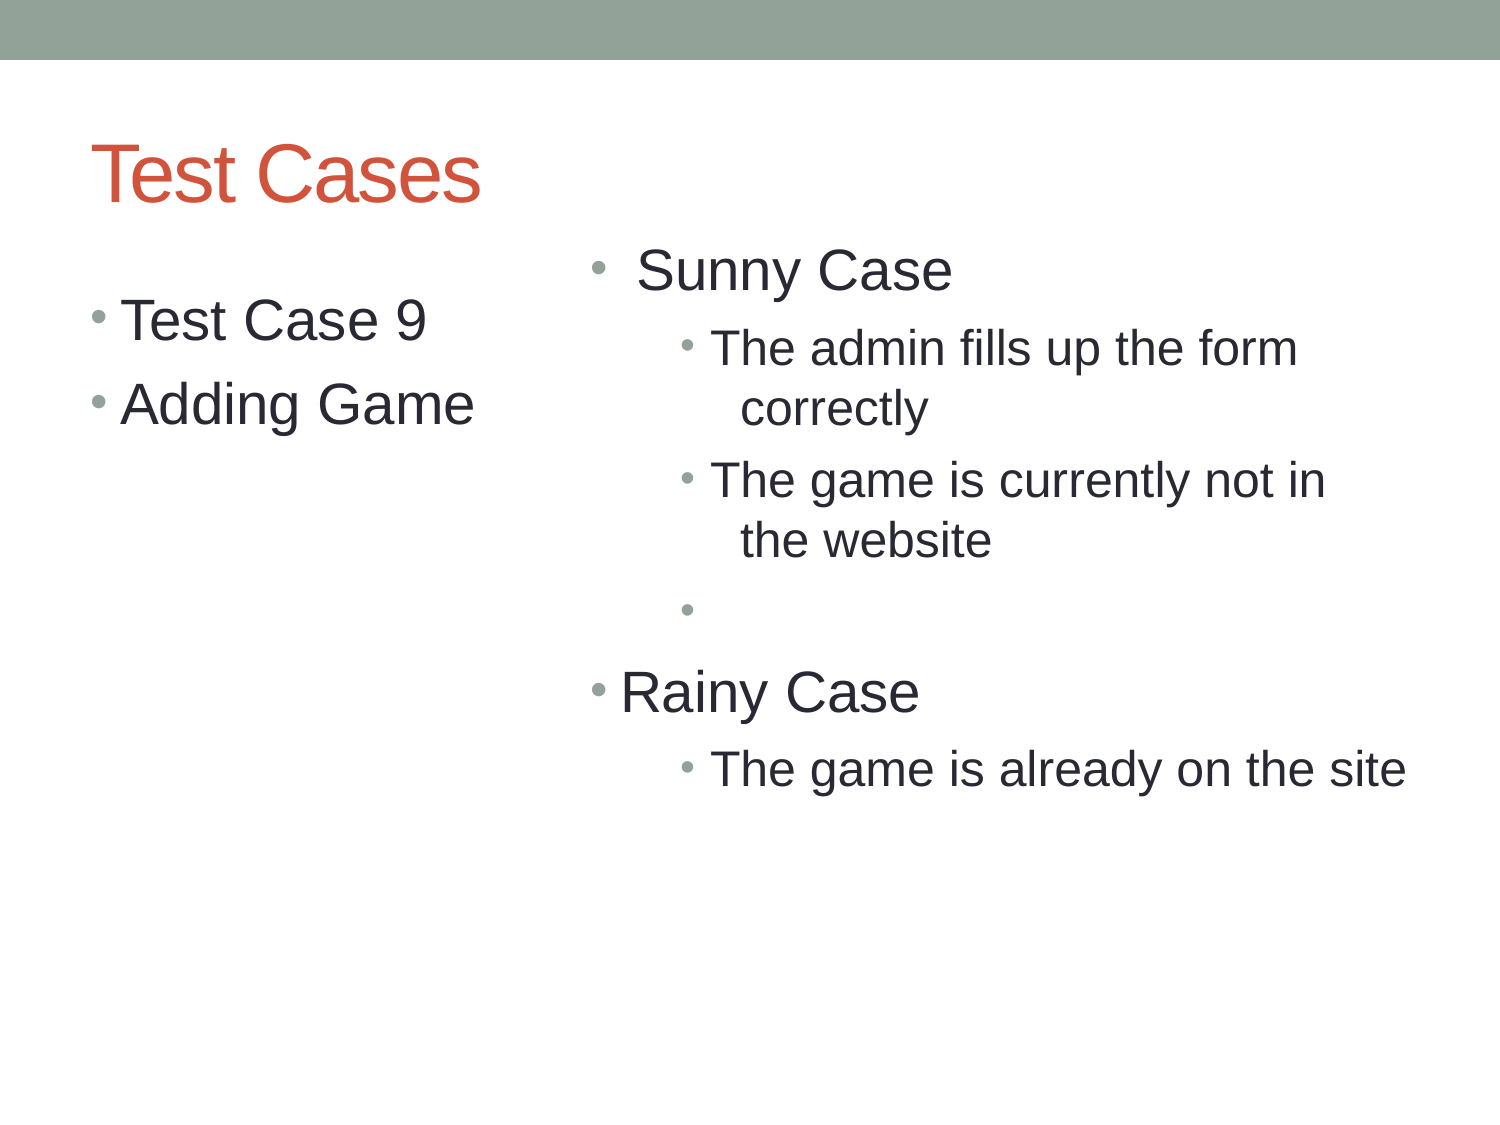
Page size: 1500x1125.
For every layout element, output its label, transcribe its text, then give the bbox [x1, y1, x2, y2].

list Sunny Case The admin fills up the form correctly The game is currently not in the website Rainy Case The game is already on the site [575, 224, 1426, 1125]
title Test Cases [75, 87, 1426, 251]
list Test Case 9 Adding Game [75, 274, 550, 1049]
